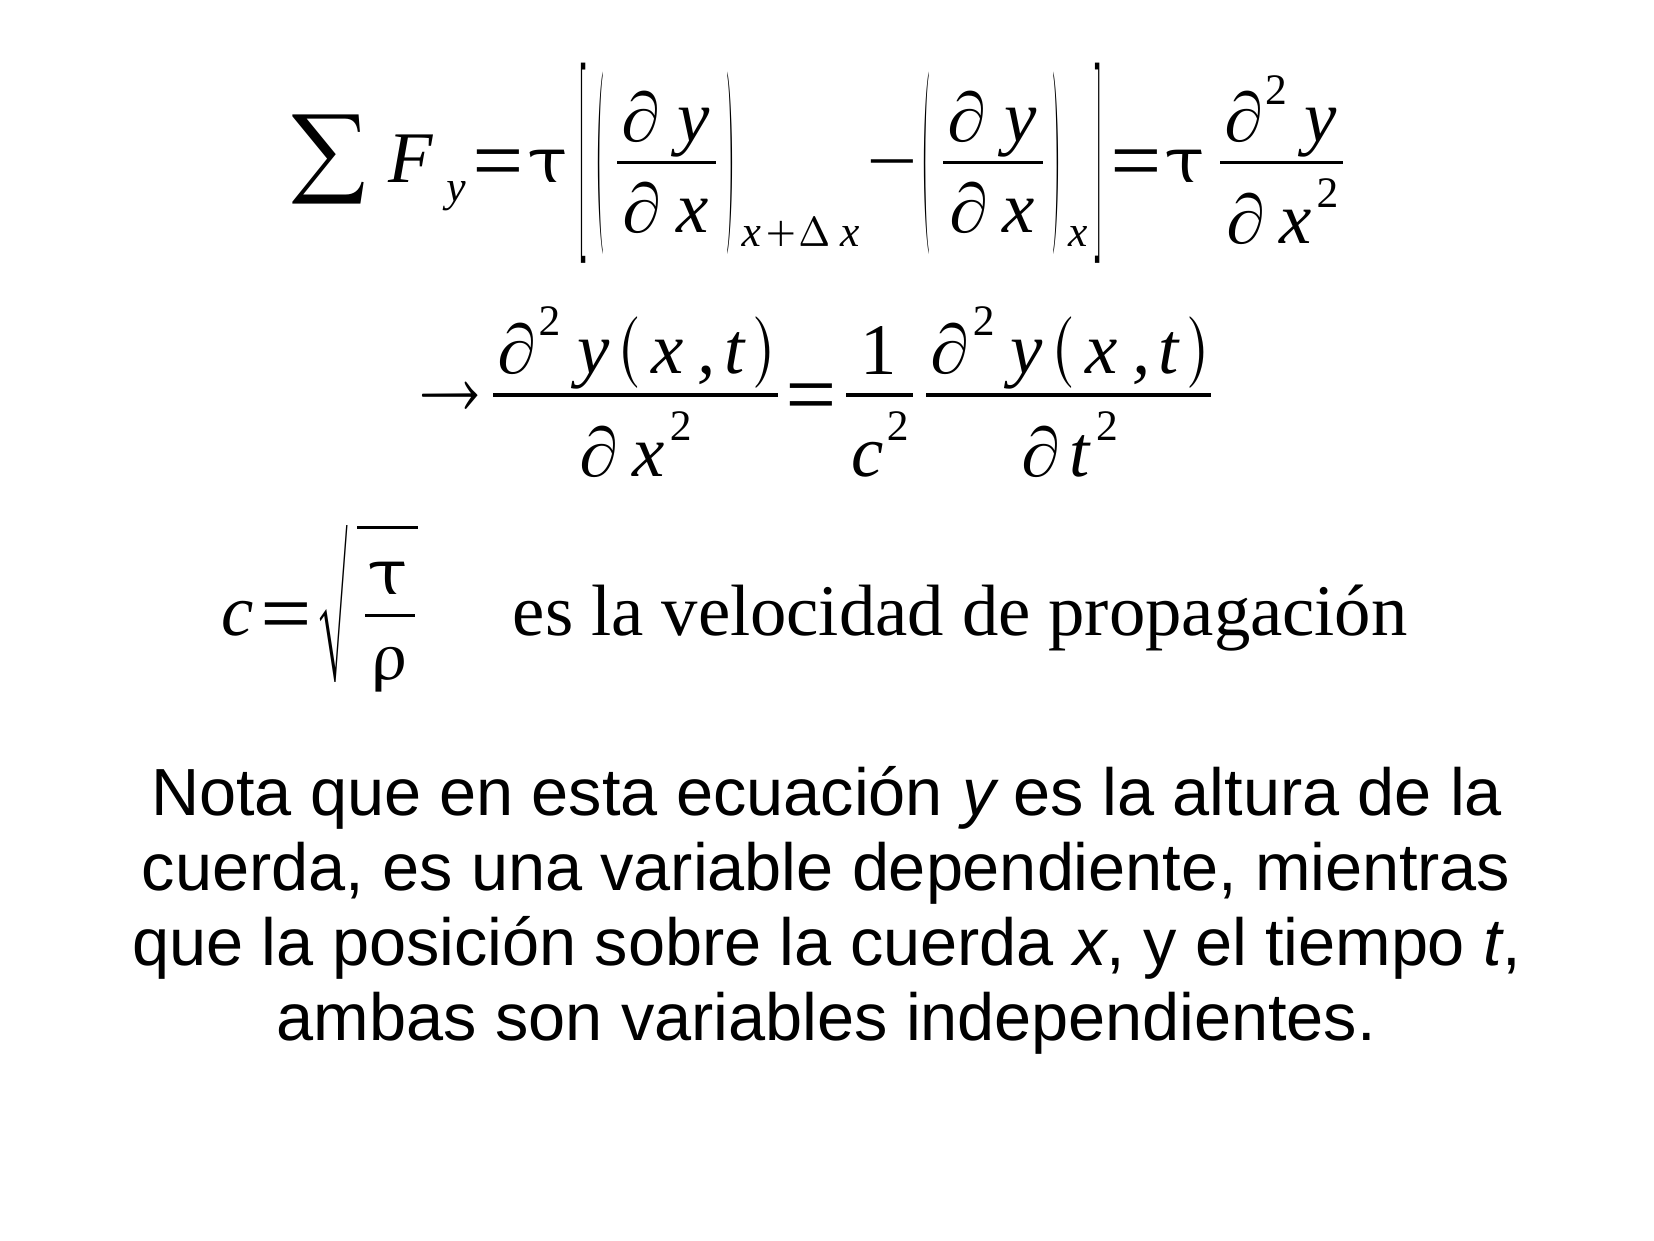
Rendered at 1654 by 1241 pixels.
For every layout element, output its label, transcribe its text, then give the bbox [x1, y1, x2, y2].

chart [213, 59, 1418, 694]
subtitle Nota que en esta ecuación y es la altura de la cuerda, es una variable dependiente, mientras que la posición sobre la cuerda x, y el tiempo t, ambas son variables independientes. [82, 708, 1571, 1102]
